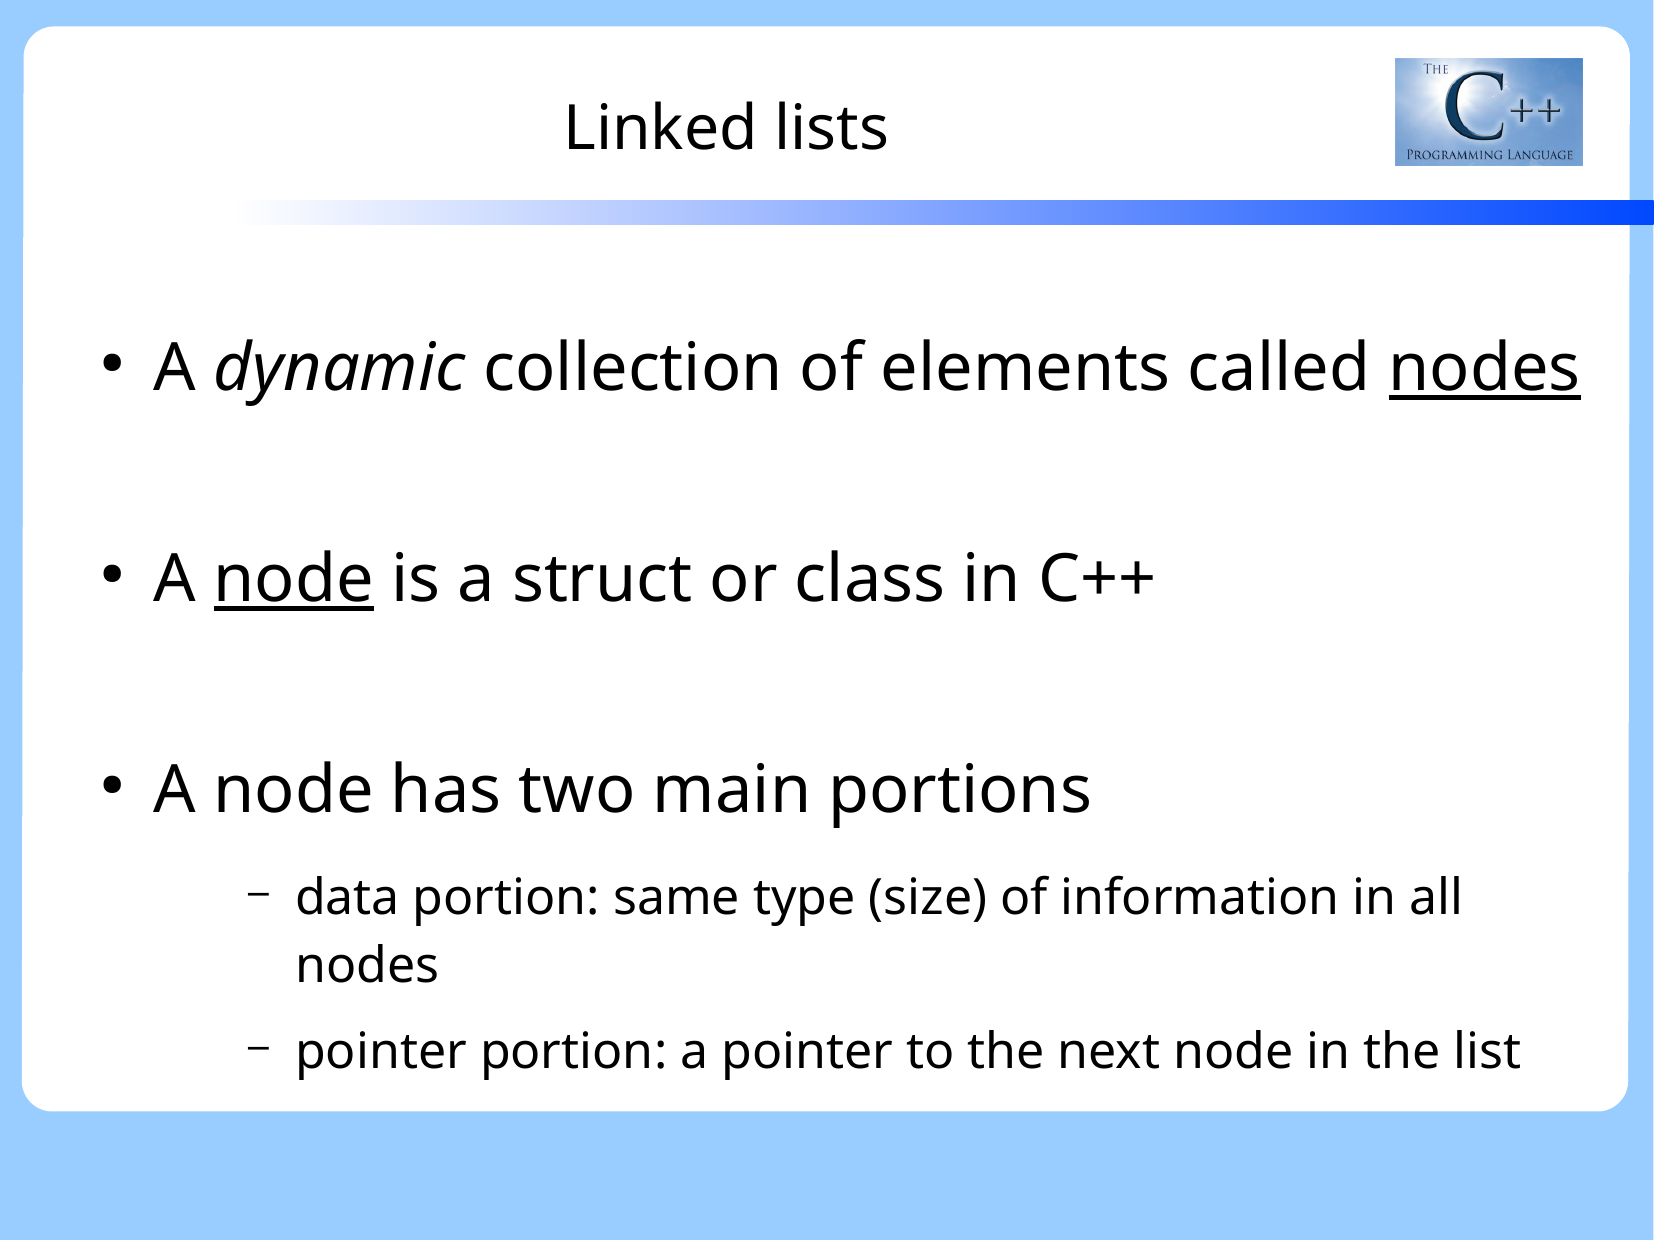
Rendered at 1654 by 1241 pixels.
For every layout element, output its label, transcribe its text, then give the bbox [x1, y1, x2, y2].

title Linked lists [82, 49, 1371, 201]
list A dynamic collection of elements called nodes A node is a struct or class in C++ A node has two main portions data portion: same type (size) of information in all nodes pointer portion: a pointer to the next node in the list [82, 318, 1607, 1087]
picture [1395, 58, 1583, 166]
